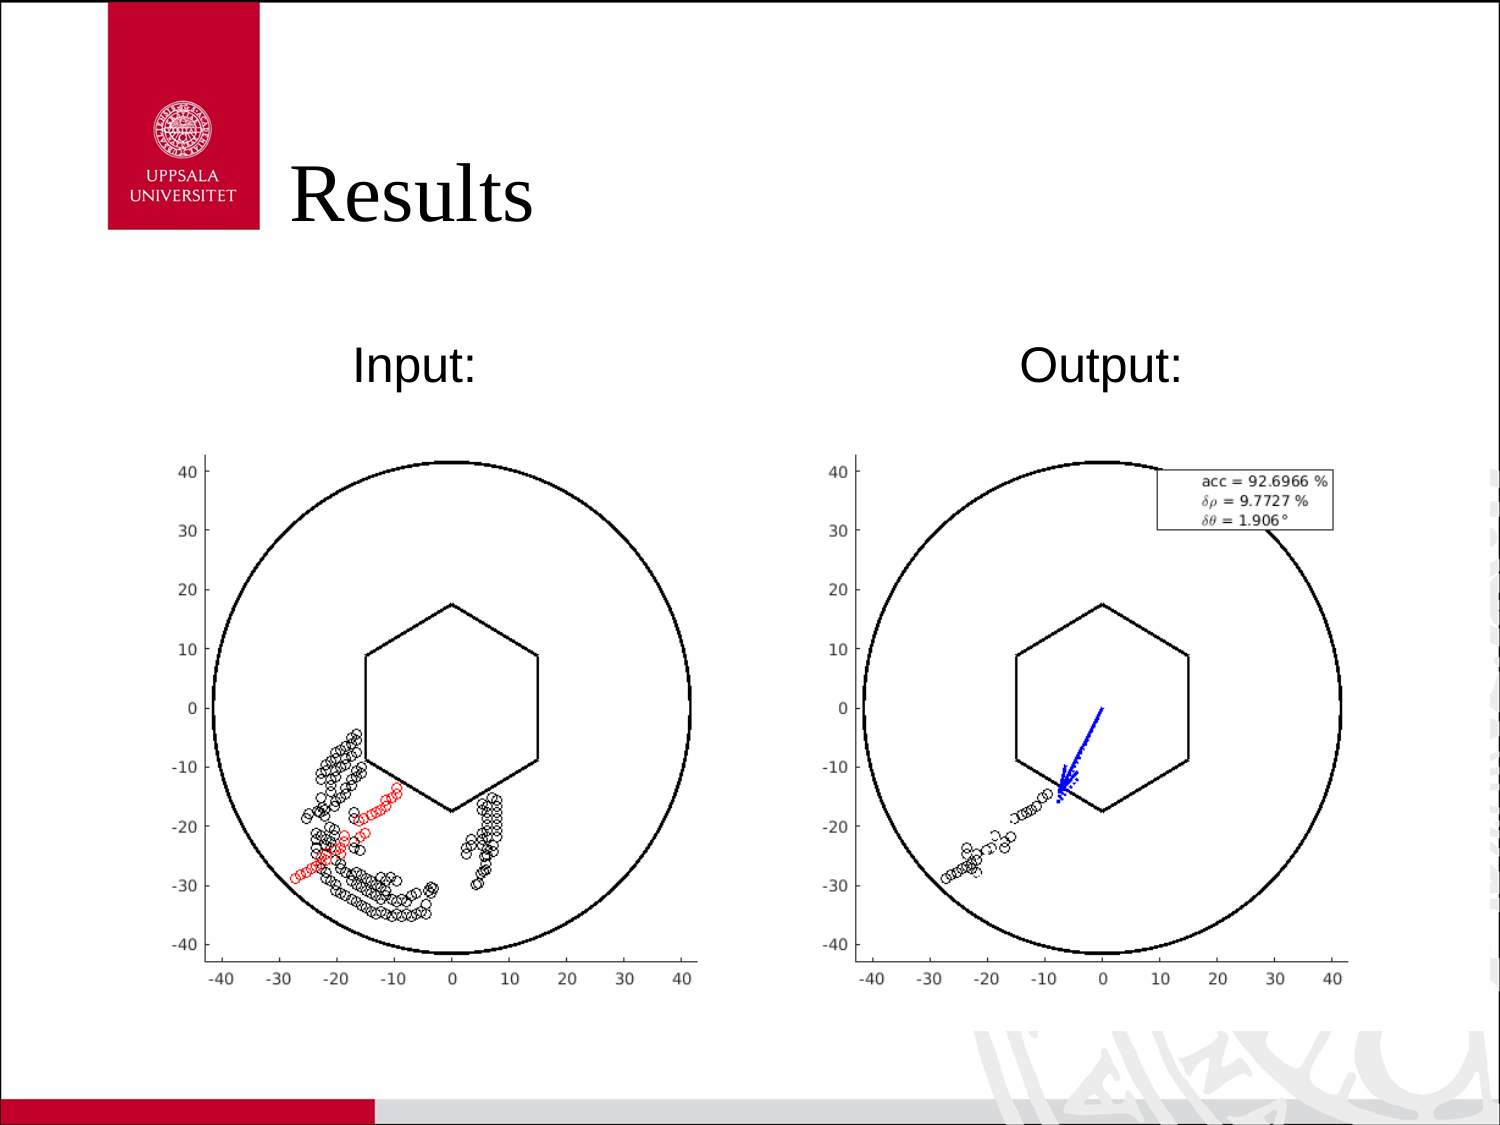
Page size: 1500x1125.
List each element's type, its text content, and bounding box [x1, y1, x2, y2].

text_box Input: [337, 330, 503, 401]
picture [0, 0, 1500, 1125]
text_box Output: [1004, 330, 1210, 401]
title Results [289, 99, 1436, 288]
